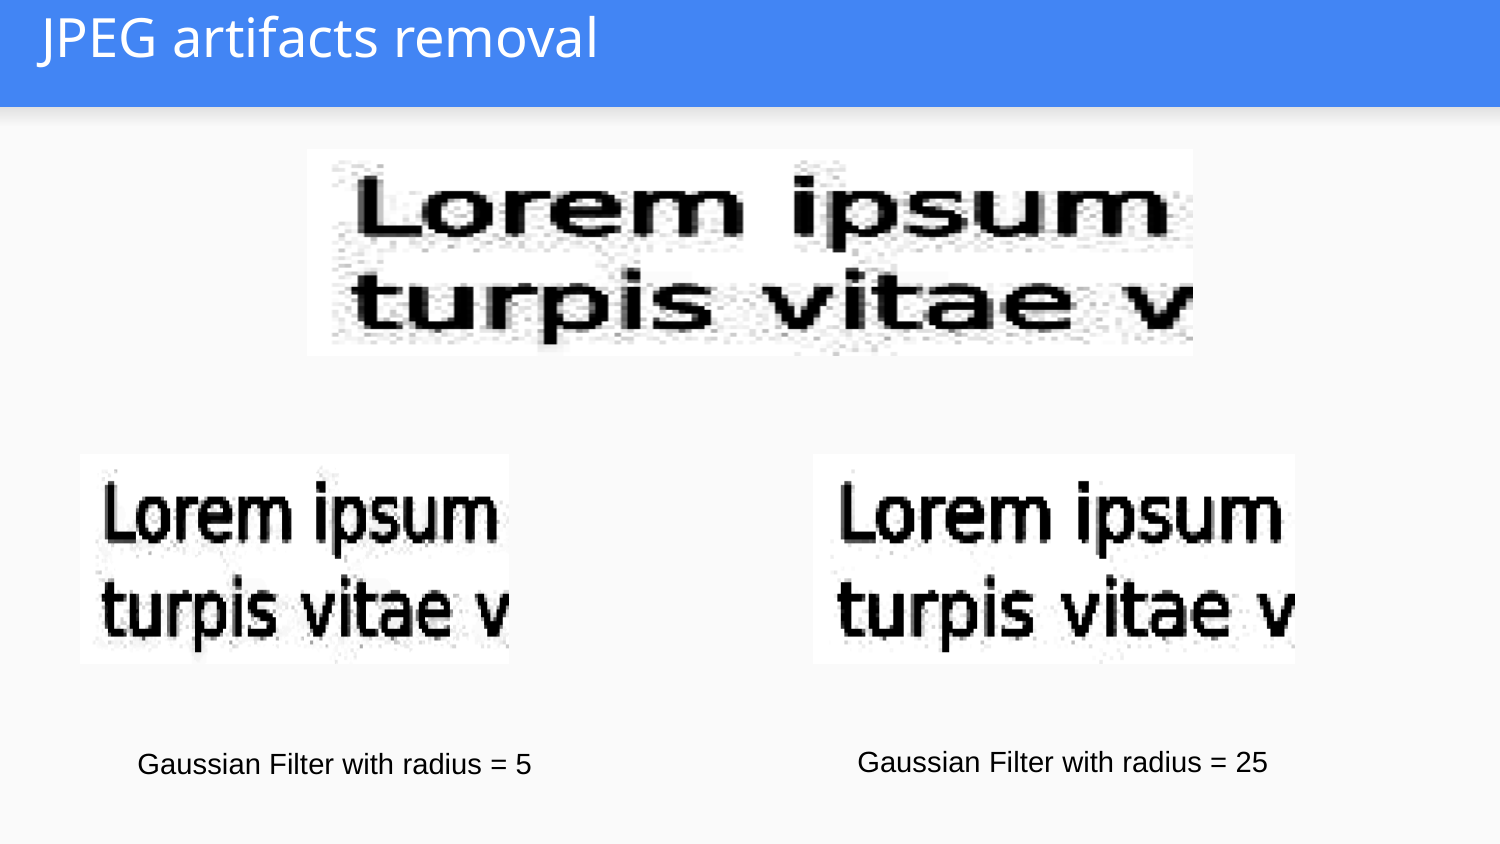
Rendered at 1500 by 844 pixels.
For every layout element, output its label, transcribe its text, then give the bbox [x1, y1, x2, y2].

text_box Gaussian Filter with radius = 5 [122, 730, 591, 801]
picture [307, 149, 1193, 356]
text_box Gaussian Filter with radius = 25 [842, 728, 1350, 813]
picture [813, 454, 1295, 664]
picture [80, 454, 509, 664]
title JPEG artifacts removal [26, 32, 1474, 104]
